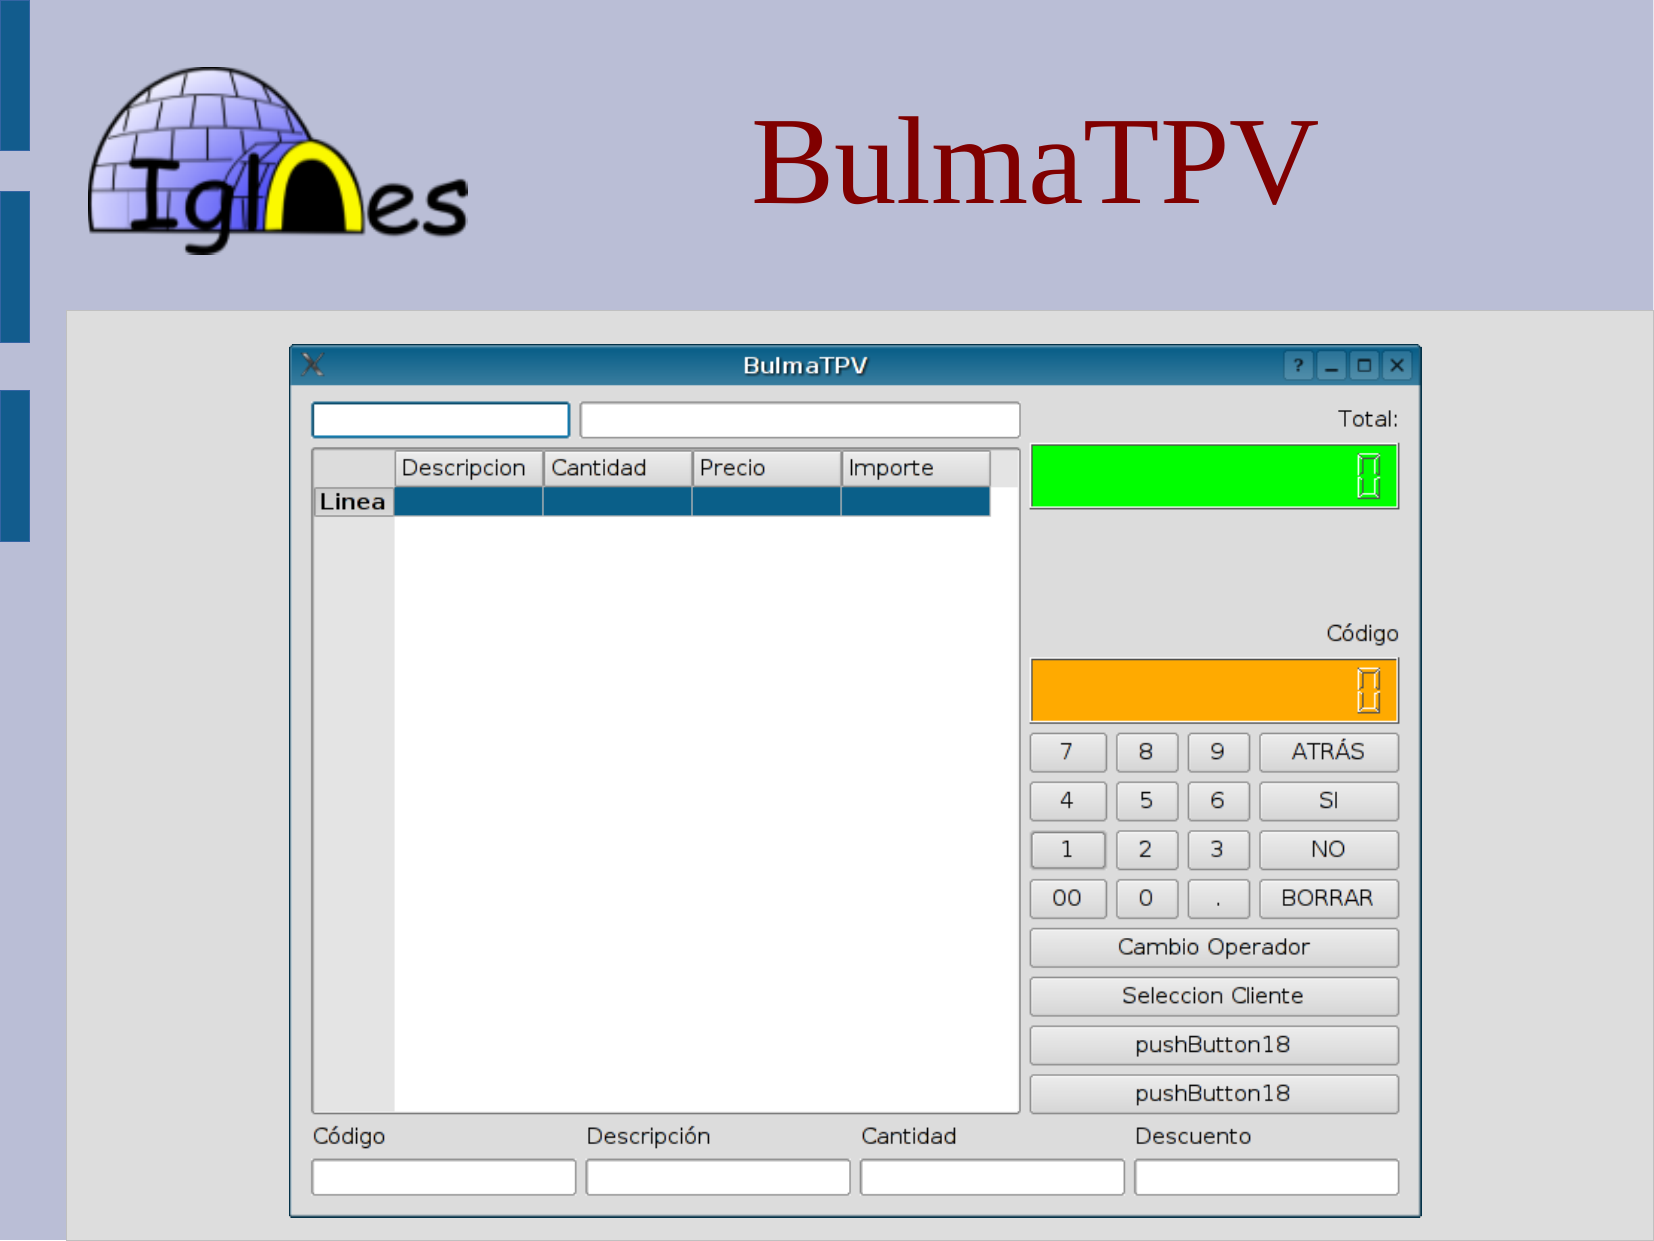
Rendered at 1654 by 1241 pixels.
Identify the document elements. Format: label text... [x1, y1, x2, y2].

picture [88, 67, 468, 255]
picture [289, 344, 1422, 1216]
text_box BulmaTPV [503, 92, 1568, 265]
